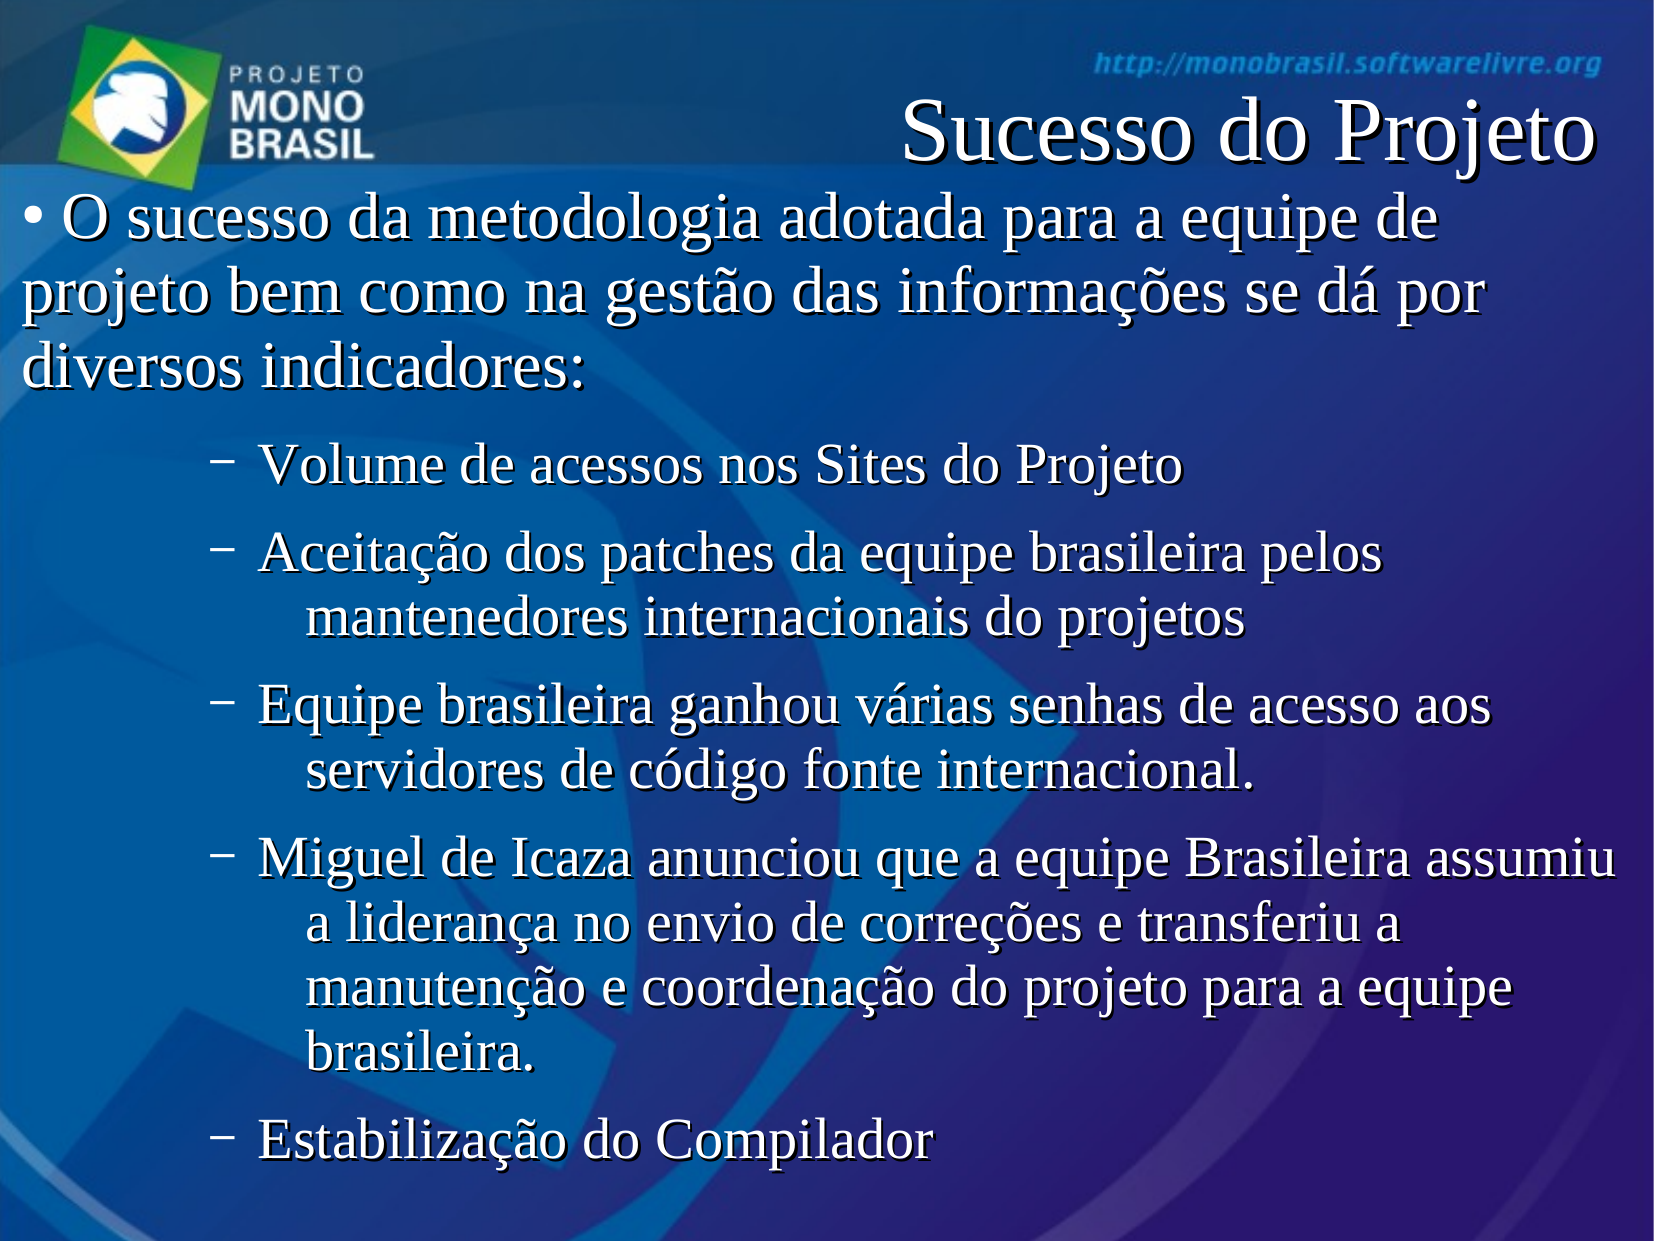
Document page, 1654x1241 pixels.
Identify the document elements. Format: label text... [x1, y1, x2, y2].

picture [0, 0, 1654, 1241]
title Sucesso do Projeto [186, 26, 1599, 179]
list O sucesso da metodologia adotada para a equipe de projeto bem como na gestão das informações se dá por diversos indicadores: Volume de acessos nos Sites do Projeto Aceitação dos patches da equipe brasileira pelos mantenedores internacionais do projetos Equipe brasileira ganhou várias senhas de acesso aos servidores de código fonte internacional. Miguel de Icaza anunciou que a equipe Brasileira assumiu a liderança no envio de correções e transferiu a manutenção e coordenação do projeto para a equipe brasileira. Estabilização do Compilador [21, 179, 1624, 1181]
